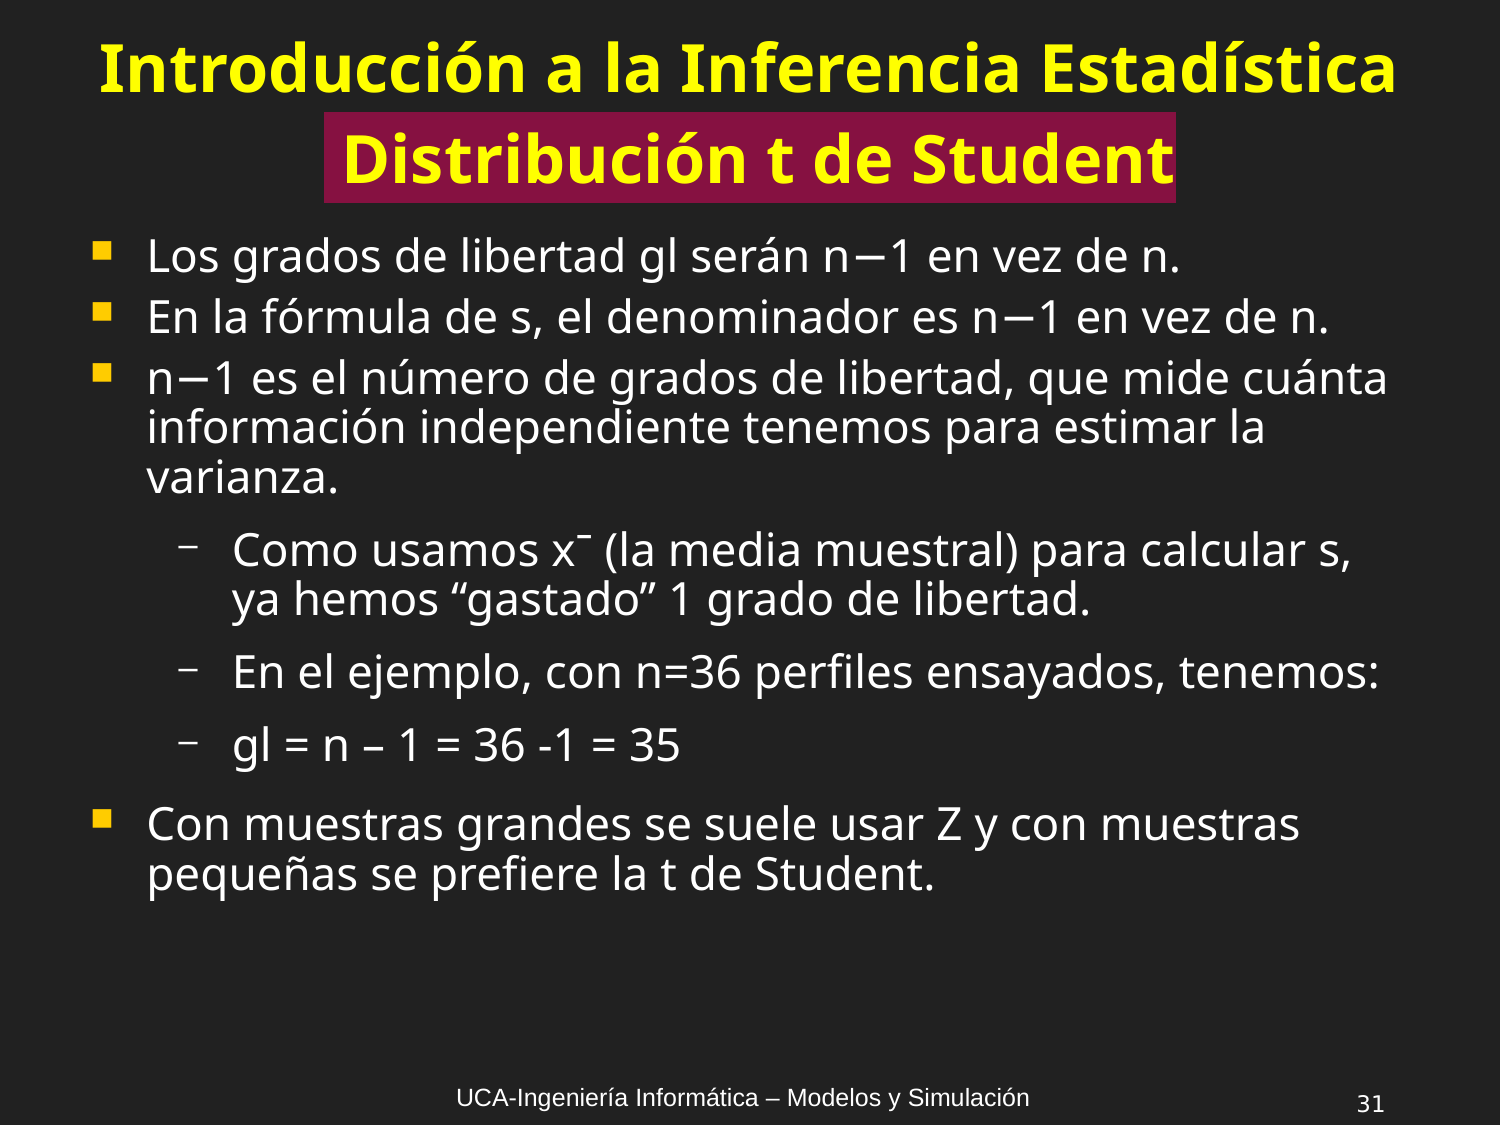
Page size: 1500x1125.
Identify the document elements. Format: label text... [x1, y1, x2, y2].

list Los grados de libertad gl serán n−1 en vez de n. En la fórmula de s, el denominador es n−1 en vez de n. n−1 es el número de grados de libertad, que mide cuánta información independiente tenemos para estimar la varianza. Como usamos xˉ (la media muestral) para calcular s, ya hemos “gastado” 1 grado de libertad. En el ejemplo, con n=36 perfiles ensayados, tenemos: gl = n – 1 = 36 -1 = 35 Con muestras grandes se suele usar Z y con muestras pequeñas se prefiere la t de Student. [75, 224, 1426, 1043]
title Introducción a la Inferencia Estadística Distribución t de Student [75, 37, 1426, 188]
